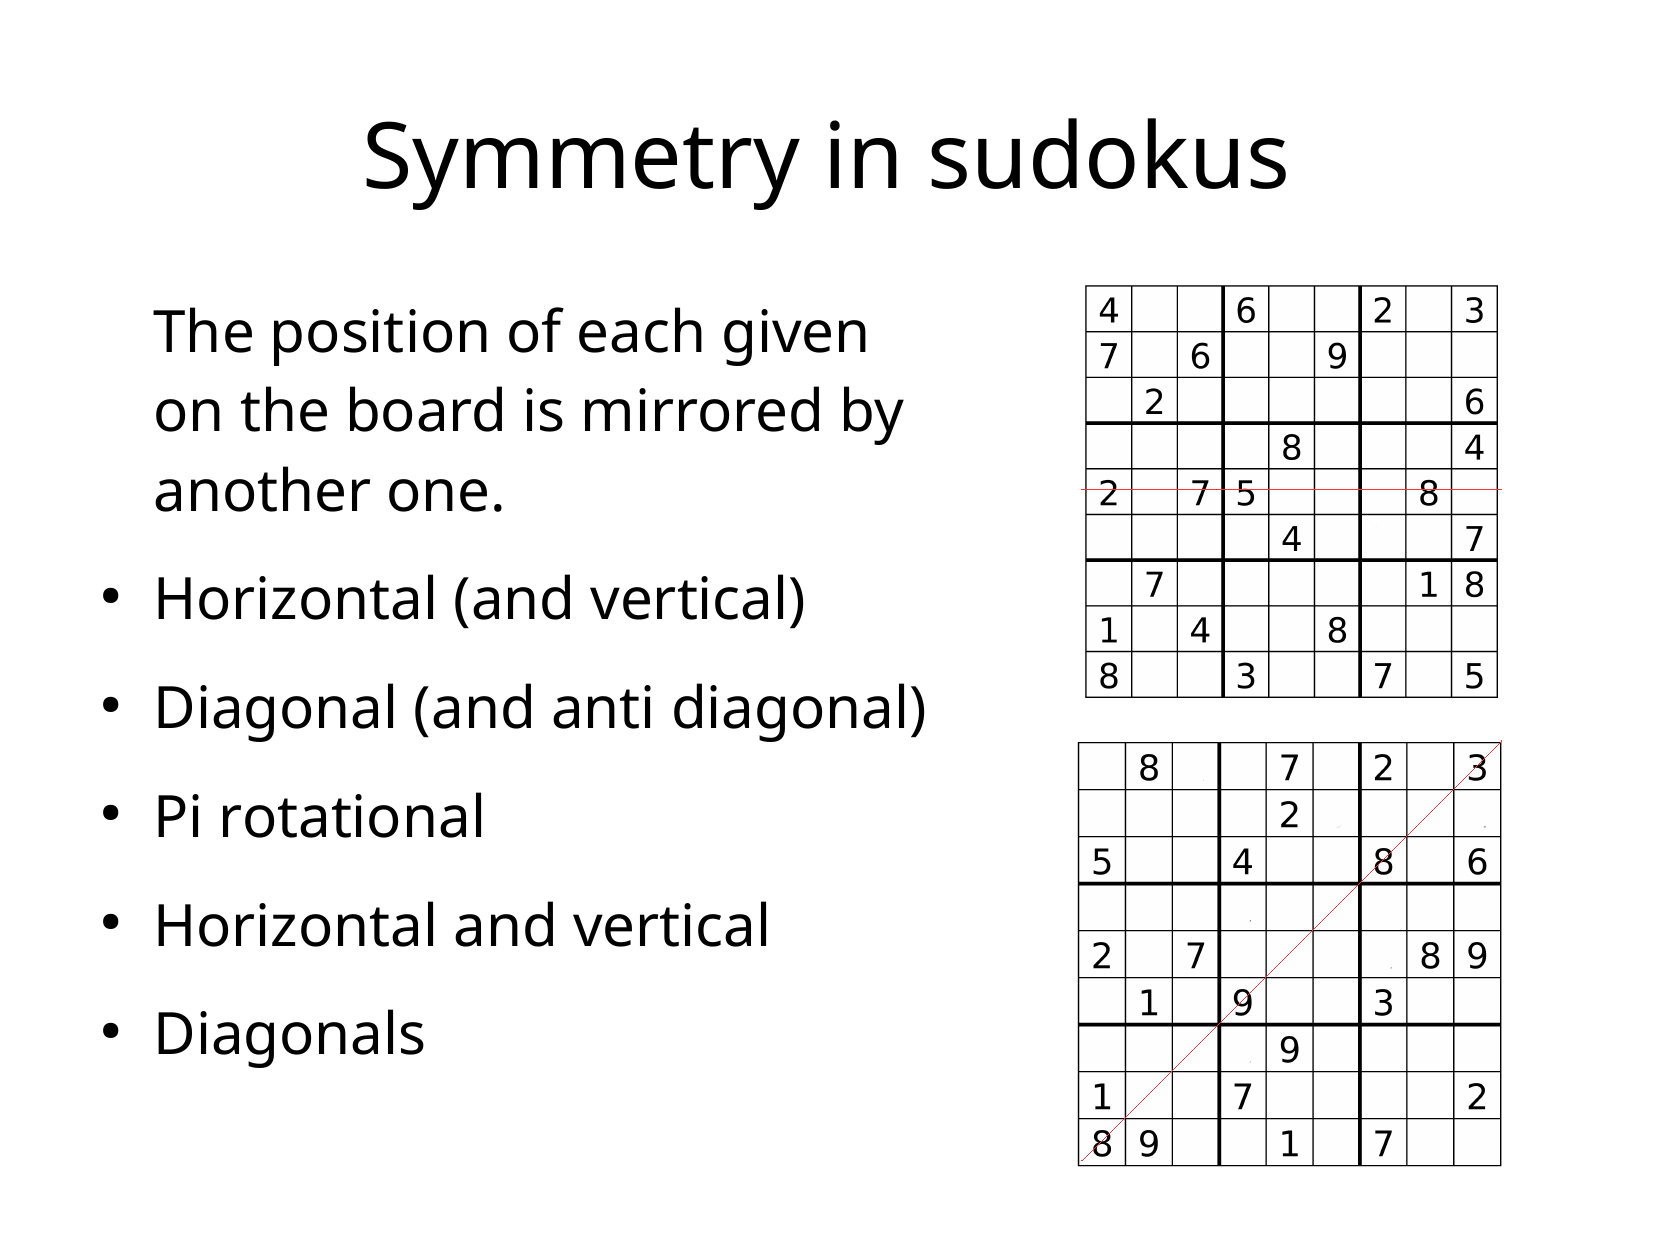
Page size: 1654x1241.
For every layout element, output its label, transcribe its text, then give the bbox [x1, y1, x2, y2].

list The position of each given on the board is mirrored by another one. Horizontal (and vertical) Diagonal (and anti diagonal) Pi rotational Horizontal and vertical Diagonals [82, 290, 946, 1156]
title Symmetry in sudokus [82, 49, 1571, 257]
picture [1055, 263, 1524, 1189]
